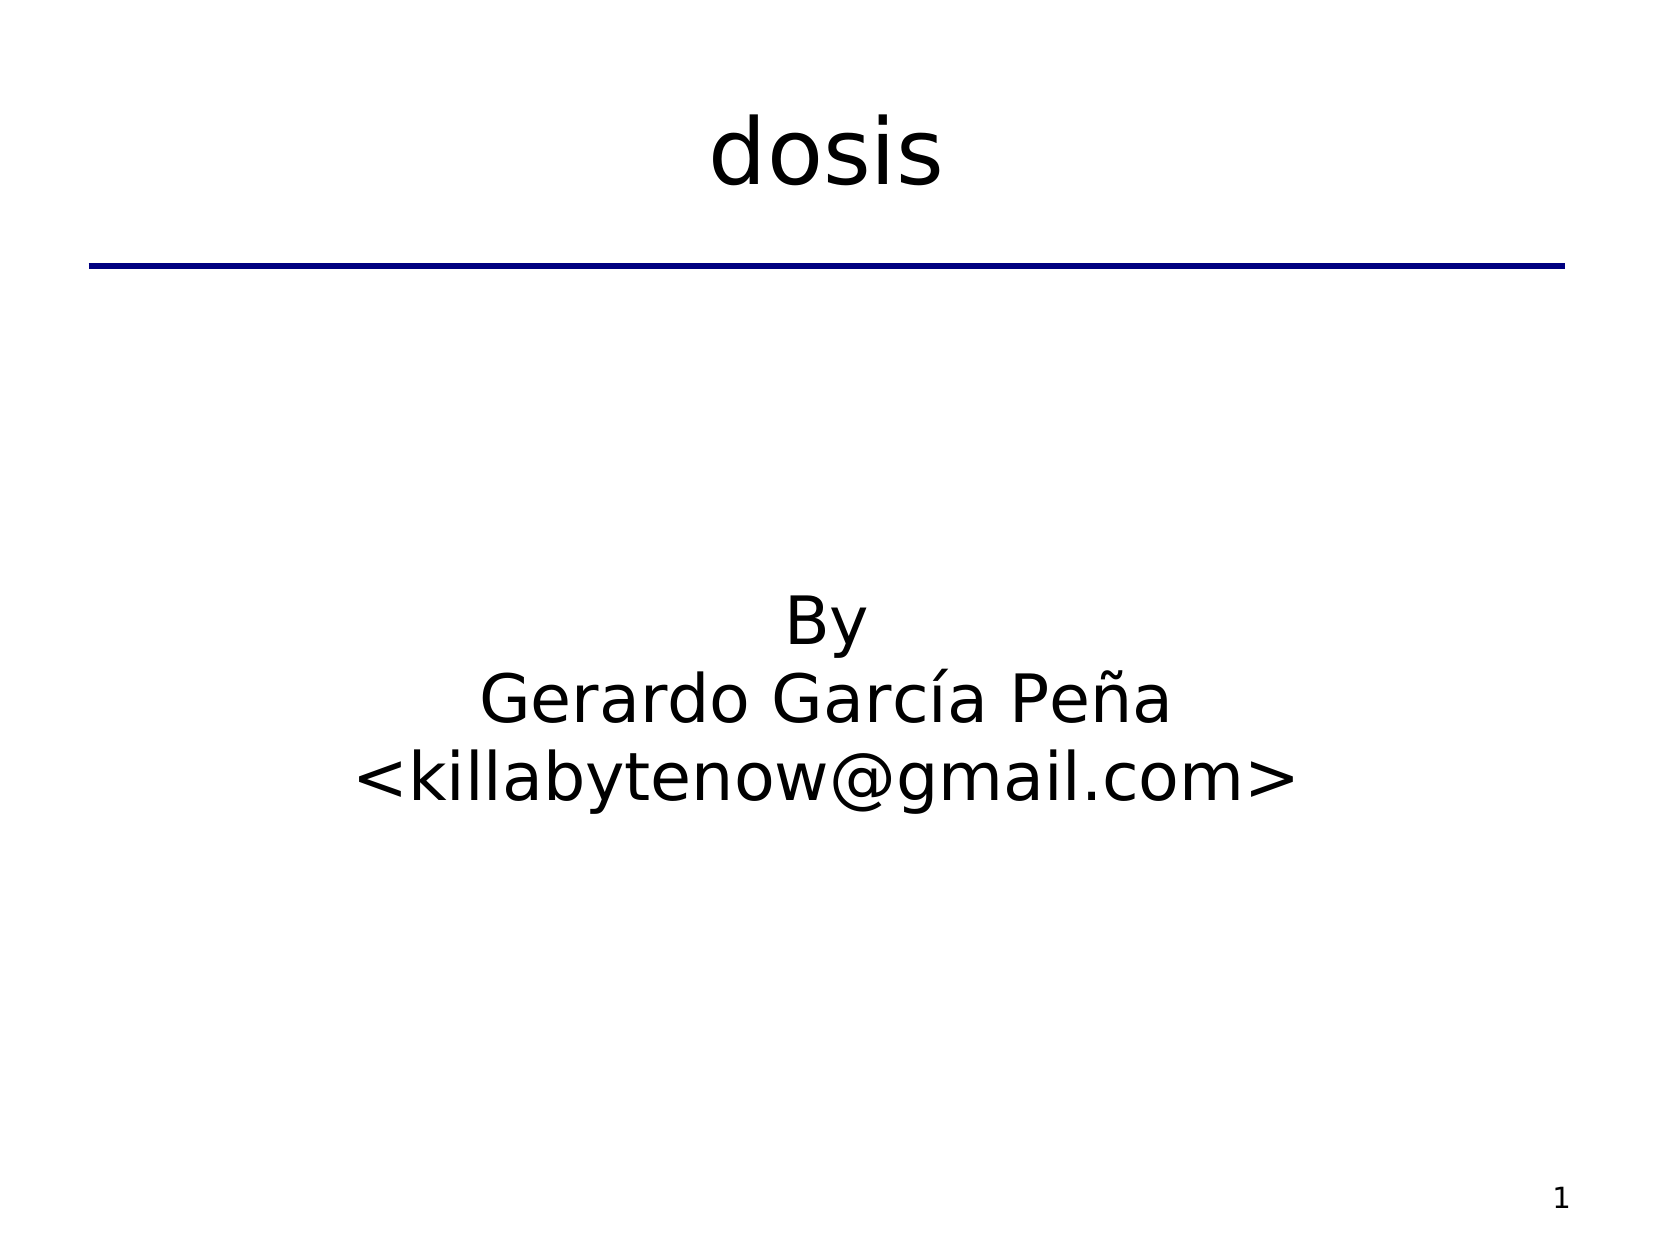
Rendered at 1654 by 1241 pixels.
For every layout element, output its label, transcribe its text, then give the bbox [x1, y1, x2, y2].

subtitle By Gerardo García Peña <killabytenow@gmail.com> [82, 290, 1571, 1109]
title dosis [82, 49, 1571, 257]
